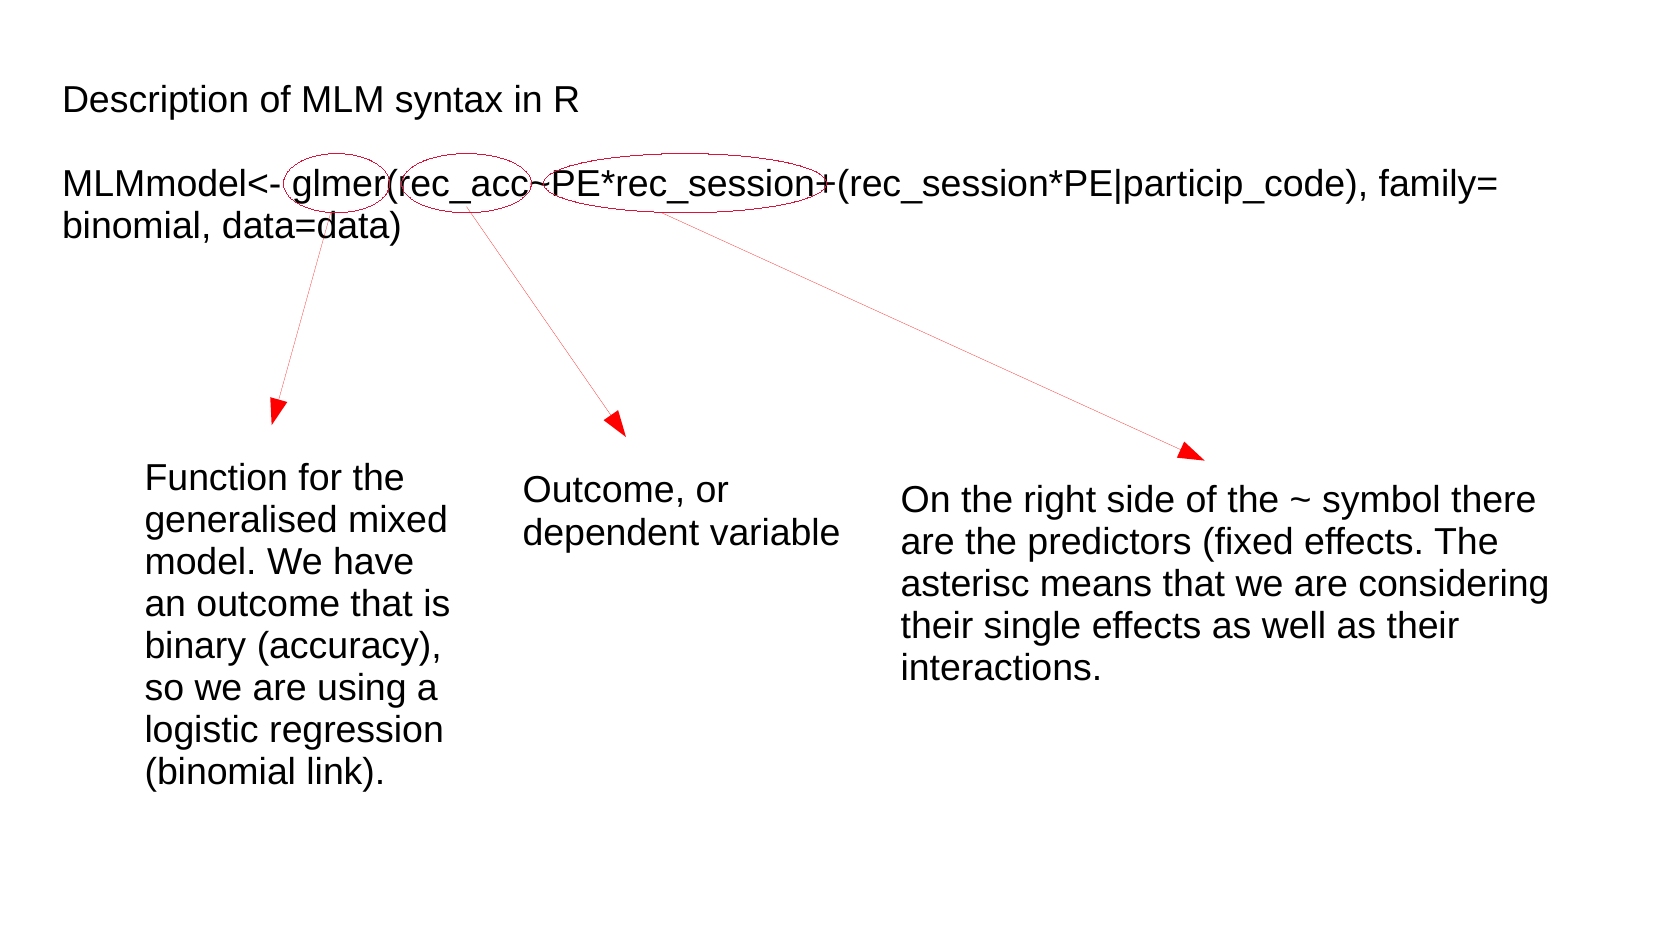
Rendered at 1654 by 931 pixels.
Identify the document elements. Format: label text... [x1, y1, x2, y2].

text_box Outcome, or dependent variable [507, 461, 875, 603]
text_box Function for the generalised mixed model. We have an outcome that is binary (accuracy), so we are using a logistic regression (binomial link). [129, 448, 473, 800]
text_box Description of MLM syntax in R MLMmodel<- glmer(rec_acc~PE*rec_session+(rec_session*PE|particip_code), family= binomial, data=data) [47, 70, 1607, 254]
text_box On the right side of the ~ symbol there are the predictors (fixed effects. The asterisc means that we are considering their single effects as well as their interactions. [885, 471, 1607, 931]
